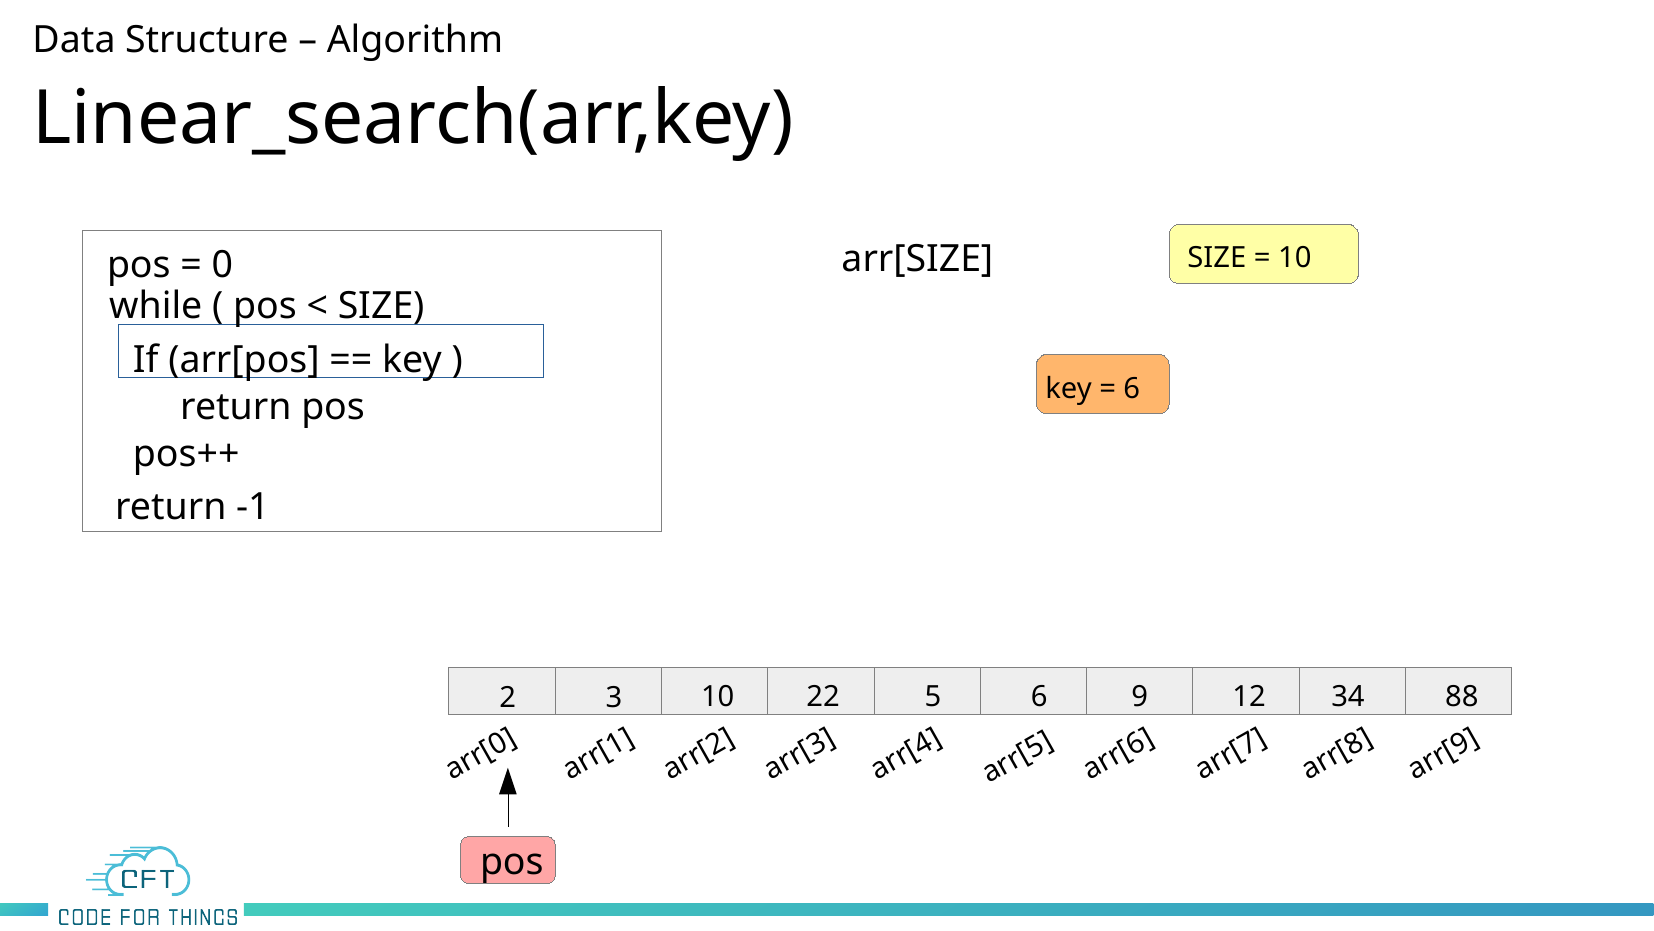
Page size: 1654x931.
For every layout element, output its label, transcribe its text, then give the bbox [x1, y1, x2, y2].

text_box [448, 667, 686, 715]
text_box 6 [1016, 667, 1065, 717]
text_box pos++ [118, 419, 349, 479]
text_box 12 [1217, 667, 1285, 717]
text_box 2 [484, 669, 533, 719]
text_box 34 [1316, 667, 1384, 717]
text_box [1037, 354, 1169, 360]
text_box [754, 667, 791, 715]
text_box 88 [1430, 667, 1498, 717]
text_box [1498, 667, 1512, 715]
text_box key = 6 [1030, 360, 1176, 410]
text_box [1065, 667, 1116, 715]
text_box return pos [165, 372, 414, 432]
text_box pos = 0 [82, 230, 331, 289]
text_box [1169, 224, 1359, 284]
text_box arr[SIZE] [826, 224, 1040, 291]
text_box arr[1] [537, 690, 674, 806]
text_box [1285, 667, 1316, 715]
text_box 22 [791, 667, 859, 717]
text_box SIZE = 10 [1172, 228, 1353, 278]
text_box arr[5] [957, 694, 1099, 810]
text_box [958, 667, 1016, 715]
text_box [460, 837, 465, 883]
text_box arr[4] [848, 692, 987, 806]
text_box 5 [909, 667, 958, 717]
text_box return -1 [100, 472, 331, 532]
text_box [1165, 667, 1217, 715]
text_box [82, 289, 165, 532]
title Data Structure – Algorithm Linear_search(arr,key) [32, 12, 1184, 166]
text_box 9 [1116, 667, 1165, 717]
text_box [1039, 410, 1167, 414]
text_box arr[0] [419, 692, 561, 806]
text_box arr[6] [1063, 690, 1199, 806]
text_box 10 [686, 667, 754, 717]
picture [59, 846, 237, 925]
text_box arr[8] [1279, 690, 1414, 806]
text_box arr[7] [1172, 696, 1312, 806]
text_box arr[9] [1382, 697, 1524, 806]
text_box arr[2] [637, 697, 774, 806]
text_box [331, 230, 662, 532]
text_box [859, 667, 909, 715]
text_box while ( pos < SIZE) [94, 271, 485, 331]
text_box If (arr[pos] == key ) [118, 324, 544, 384]
text_box 3 [590, 669, 640, 719]
text_box pos [465, 826, 562, 886]
text_box [1384, 667, 1430, 715]
text_box arr[3] [738, 705, 880, 806]
